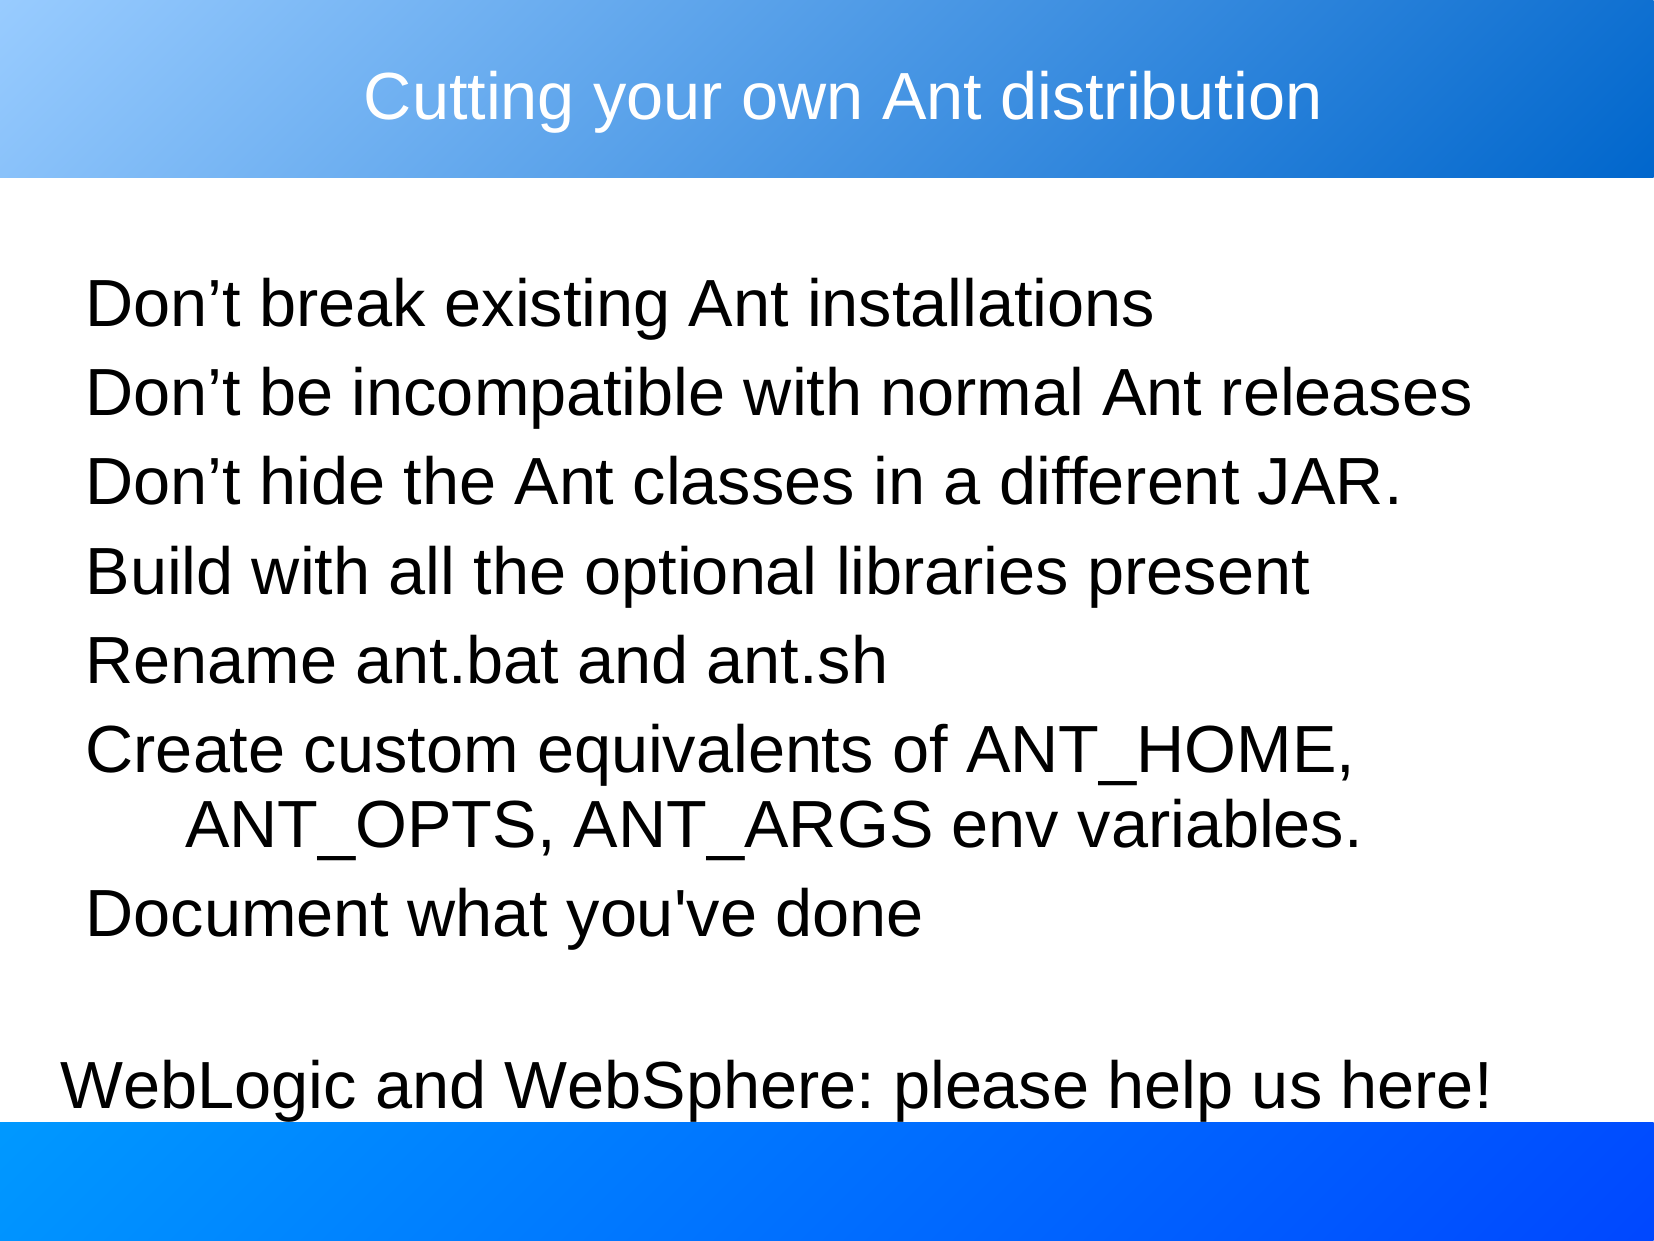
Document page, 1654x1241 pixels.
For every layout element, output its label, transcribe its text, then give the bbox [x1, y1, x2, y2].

title Cutting your own Ant distribution [162, 59, 1489, 182]
list Don’t break existing Ant installations Don’t be incompatible with normal Ant releases Don’t hide the Ant classes in a different JAR. Build with all the optional libraries present Rename ant.bat and ant.sh Create custom equivalents of ANT_HOME, ANT_OPTS, ANT_ARGS env variables. Document what you've done WebLogic and WebSphere: please help us here! [60, 265, 1595, 1123]
